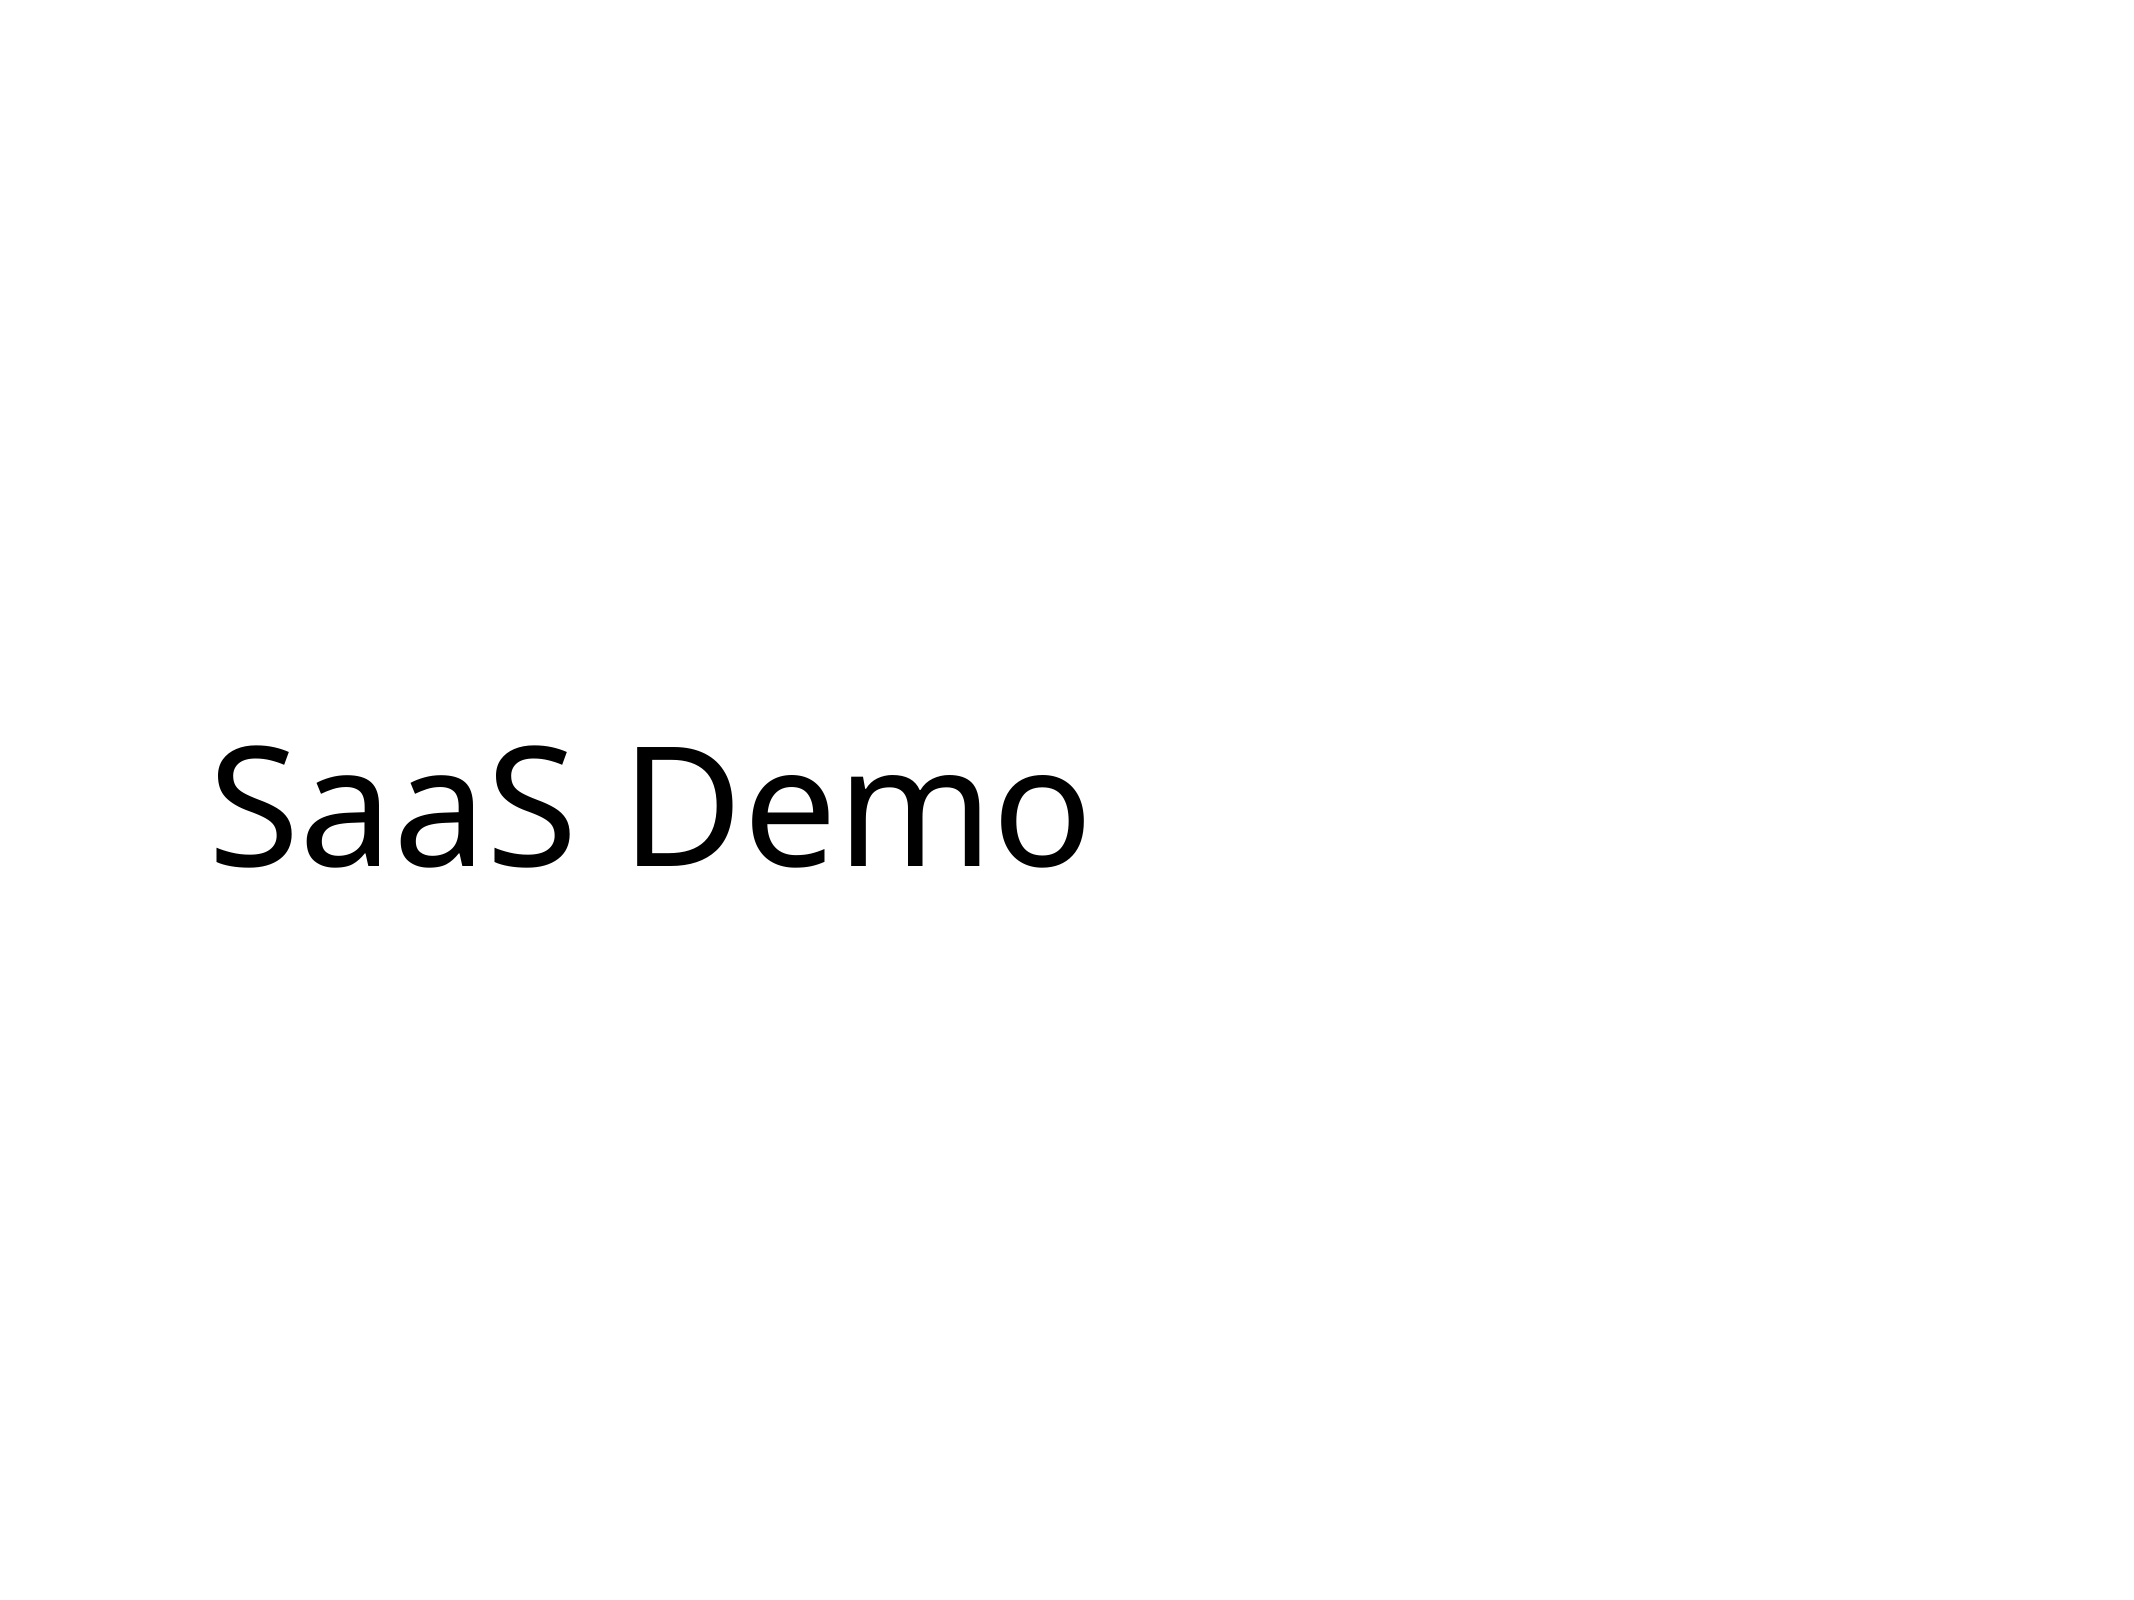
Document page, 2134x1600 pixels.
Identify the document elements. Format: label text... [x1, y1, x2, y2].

title SaaS Demo [208, 529, 1925, 1071]
